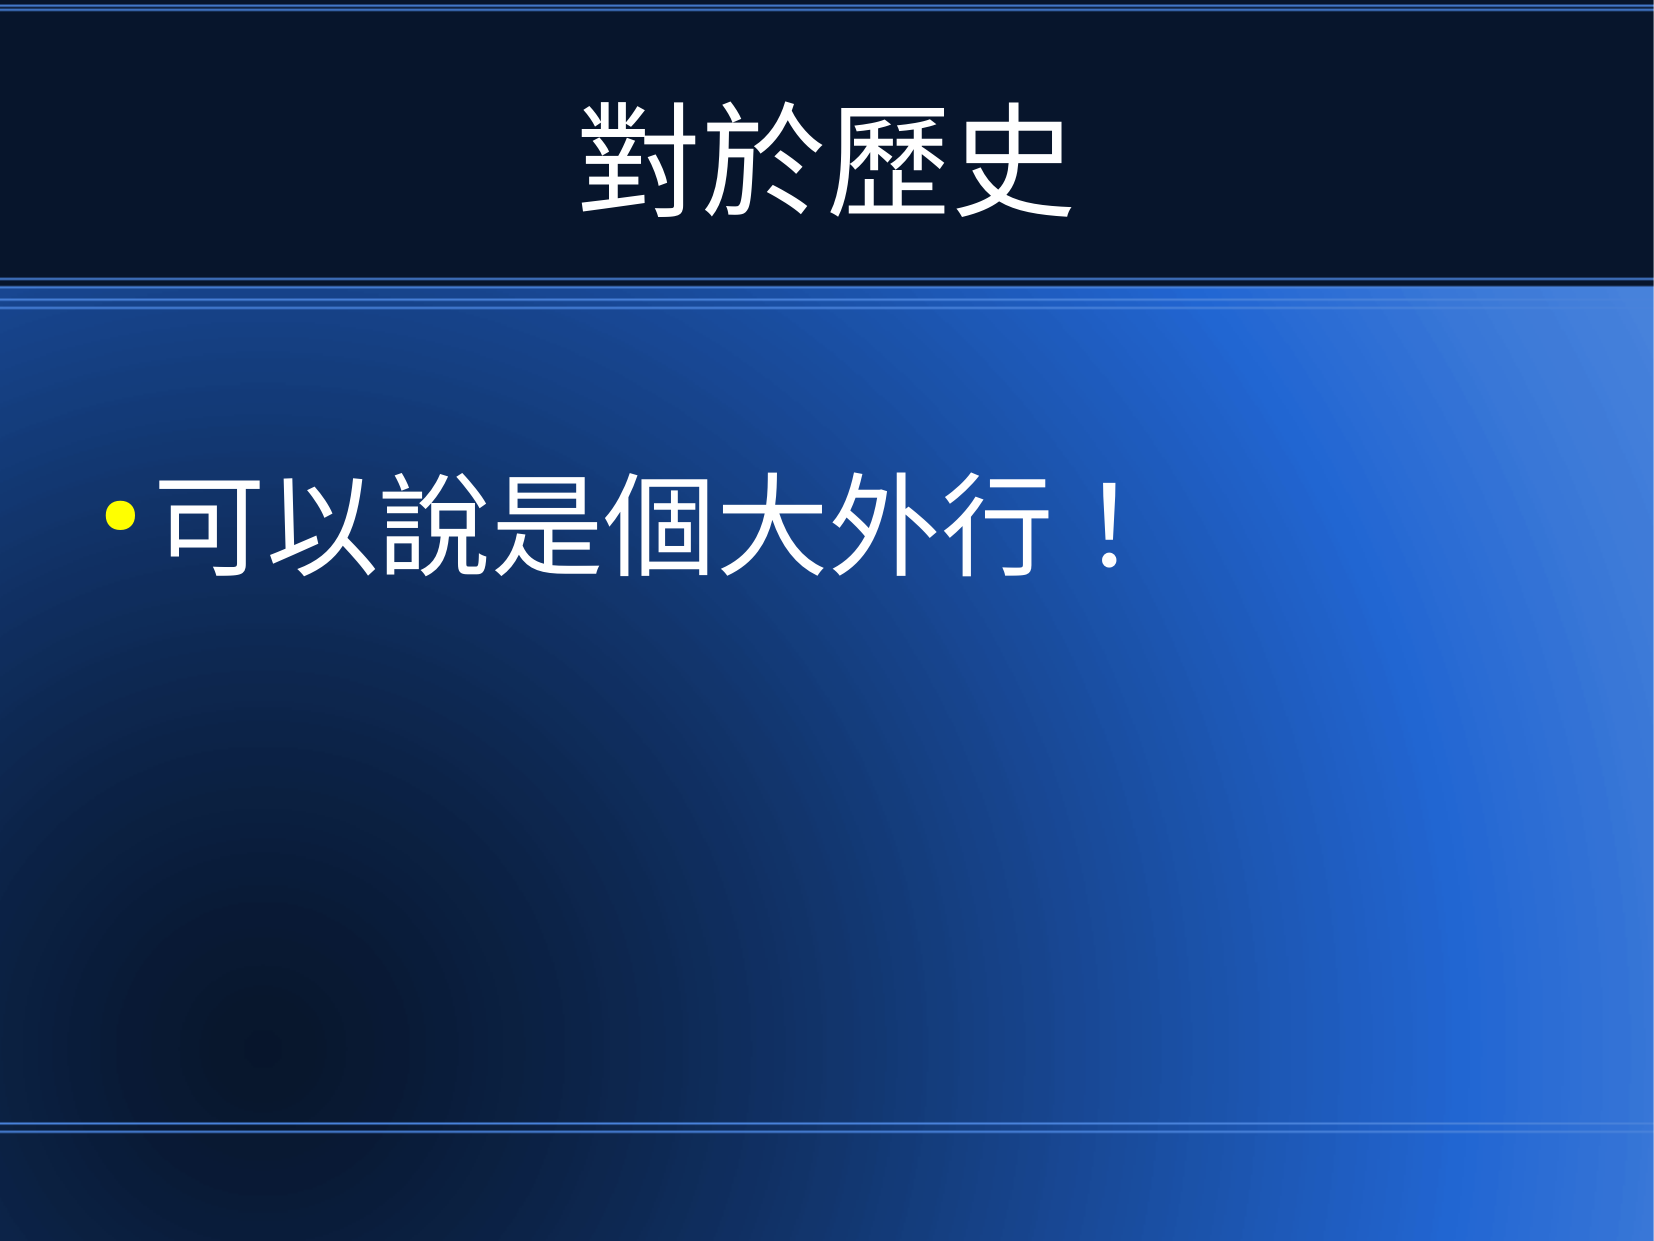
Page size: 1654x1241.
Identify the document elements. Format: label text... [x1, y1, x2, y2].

title 對於歷史 [82, 49, 1571, 257]
list 可以說是個大外行！ [82, 355, 1571, 1241]
picture [0, 0, 1654, 1241]
